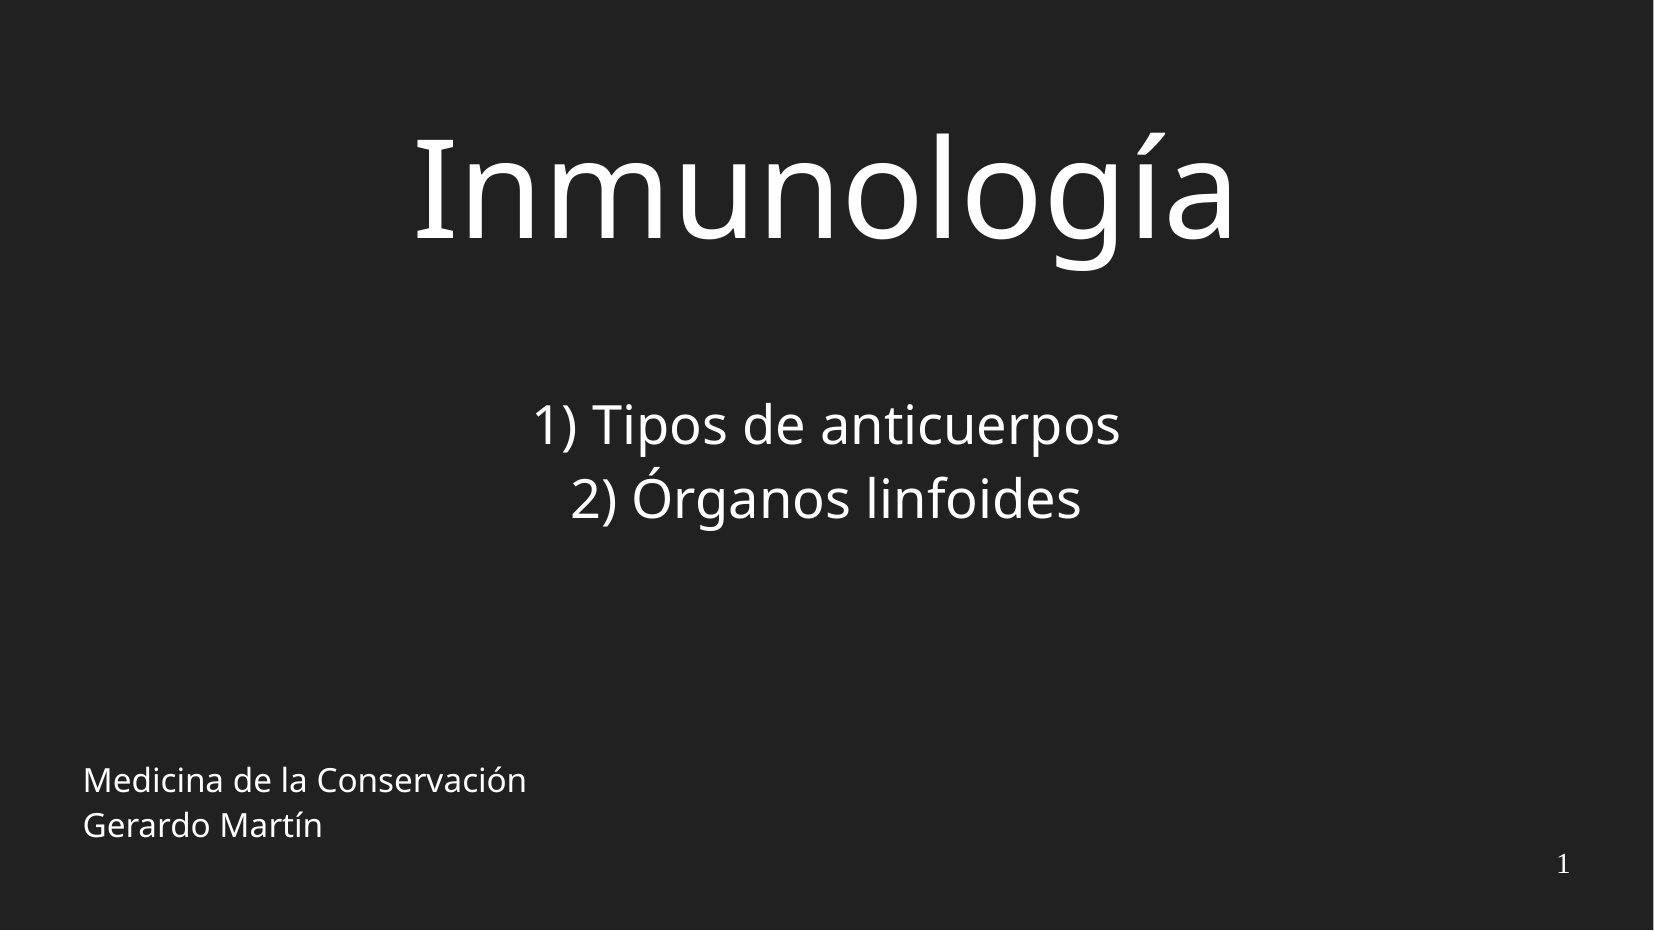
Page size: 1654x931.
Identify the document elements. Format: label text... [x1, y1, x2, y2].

title Inmunología [82, 103, 1571, 269]
subtitle Tipos de anticuerpos Órganos linfoides Medicina de la Conservación Gerardo Martín [82, 347, 1571, 887]
